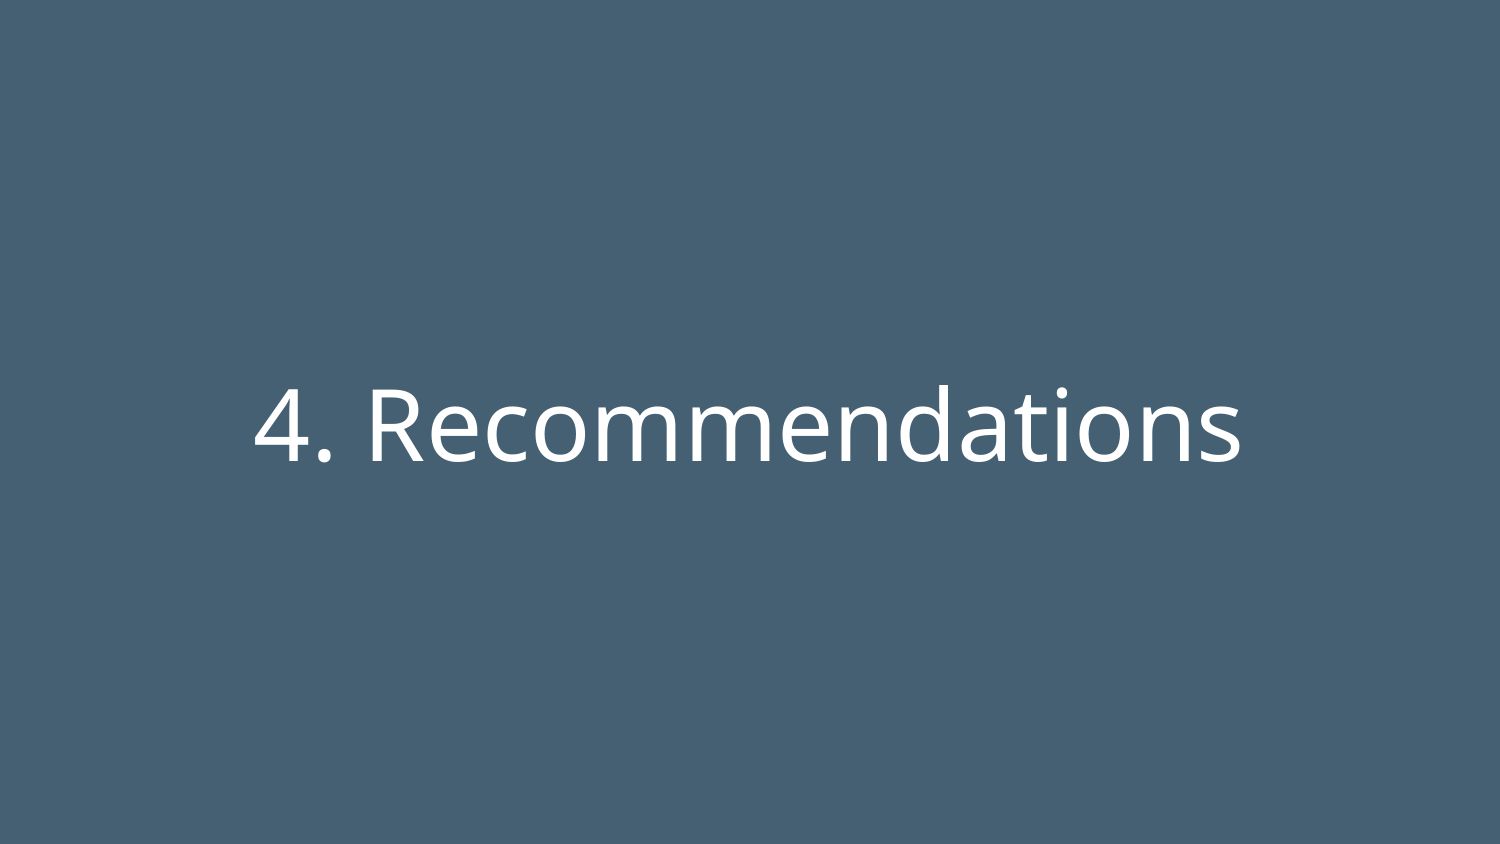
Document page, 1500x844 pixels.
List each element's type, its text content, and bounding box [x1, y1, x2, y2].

text_box 4. Recommendations [123, 253, 1377, 591]
